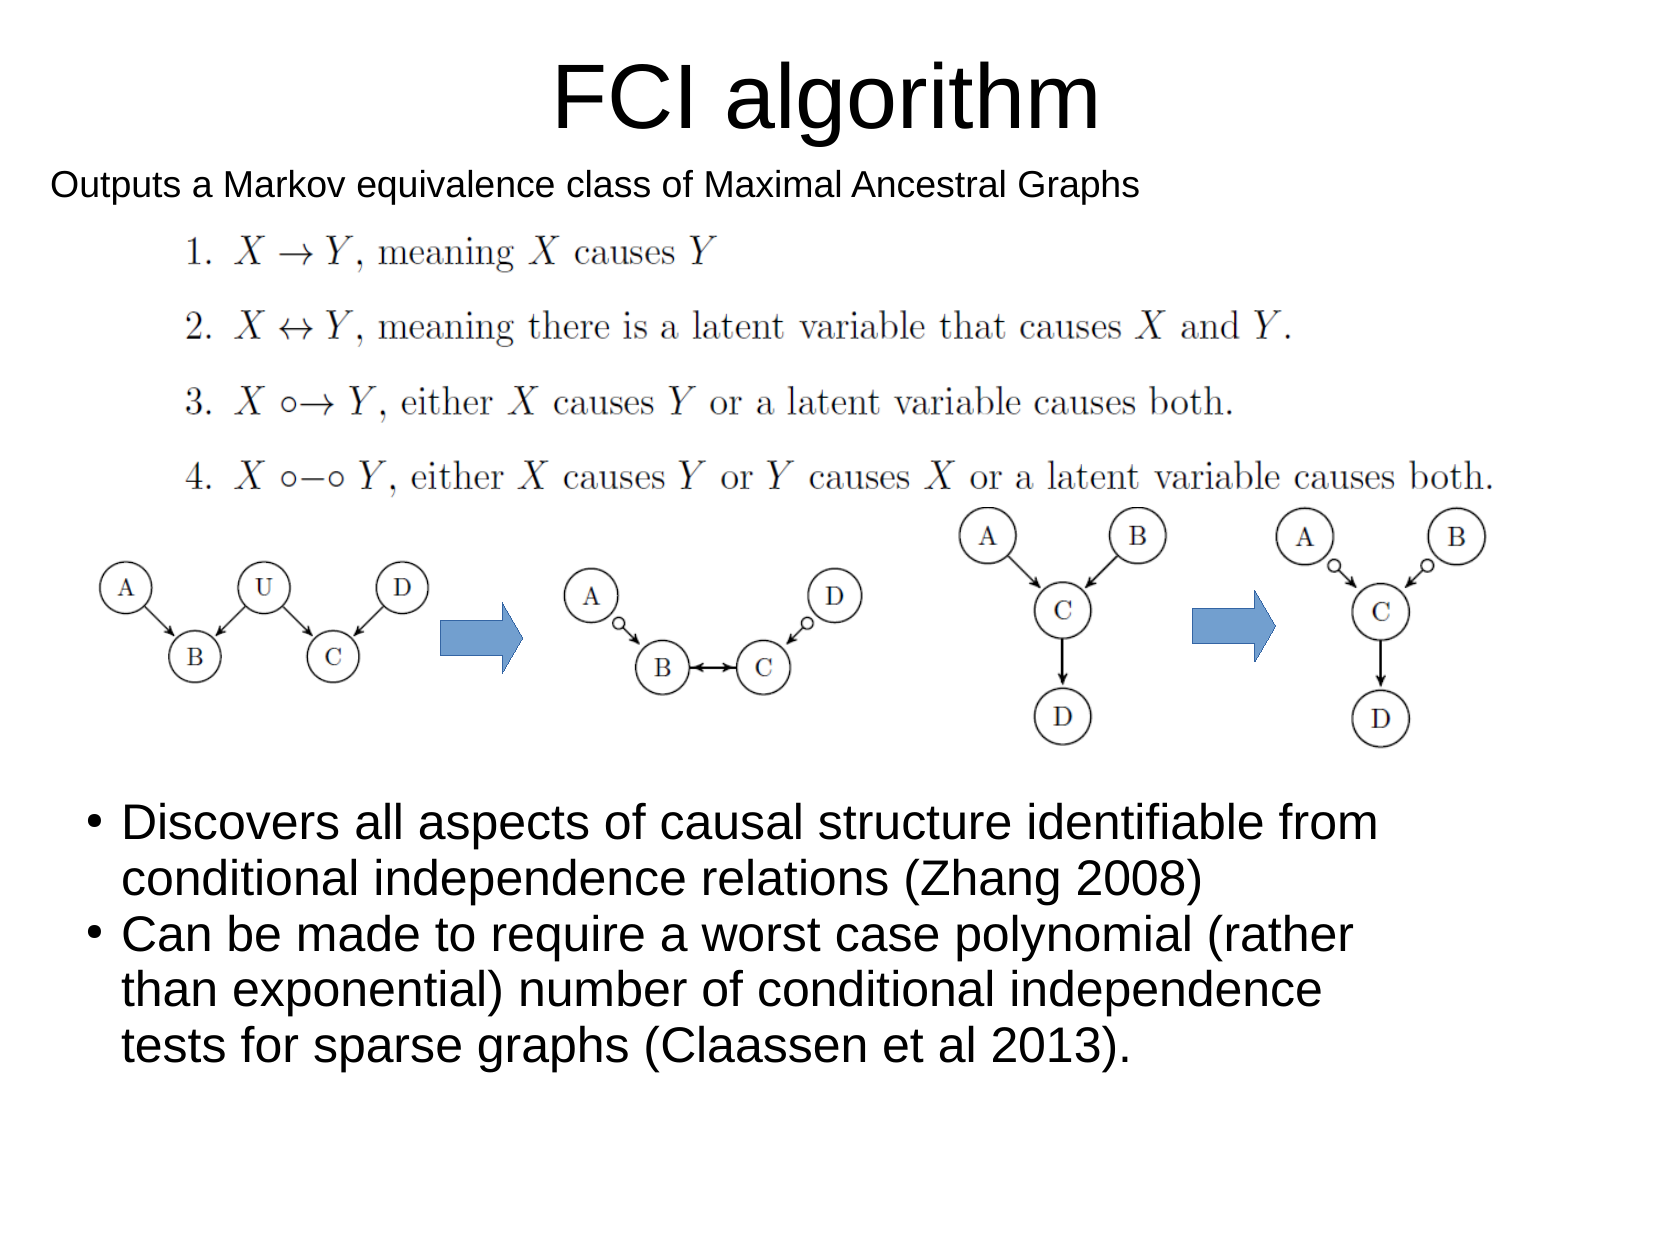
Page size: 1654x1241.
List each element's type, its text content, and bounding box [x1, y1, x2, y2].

picture [82, 555, 441, 686]
picture [177, 224, 1524, 756]
text_box [1192, 590, 1276, 662]
text_box [440, 602, 523, 674]
title FCI algorithm [82, 0, 1571, 201]
picture [558, 566, 895, 697]
text_box Outputs a Markov equivalence class of Maximal Ancestral Graphs [35, 155, 1359, 213]
text_box Discovers all aspects of causal structure identifiable from conditional independence relations (Zhang 2008) Can be made to require a worst case polynomial (rather than exponential) number of conditional independence tests for sparse graphs (Claassen et al 2013). [70, 787, 1418, 1084]
